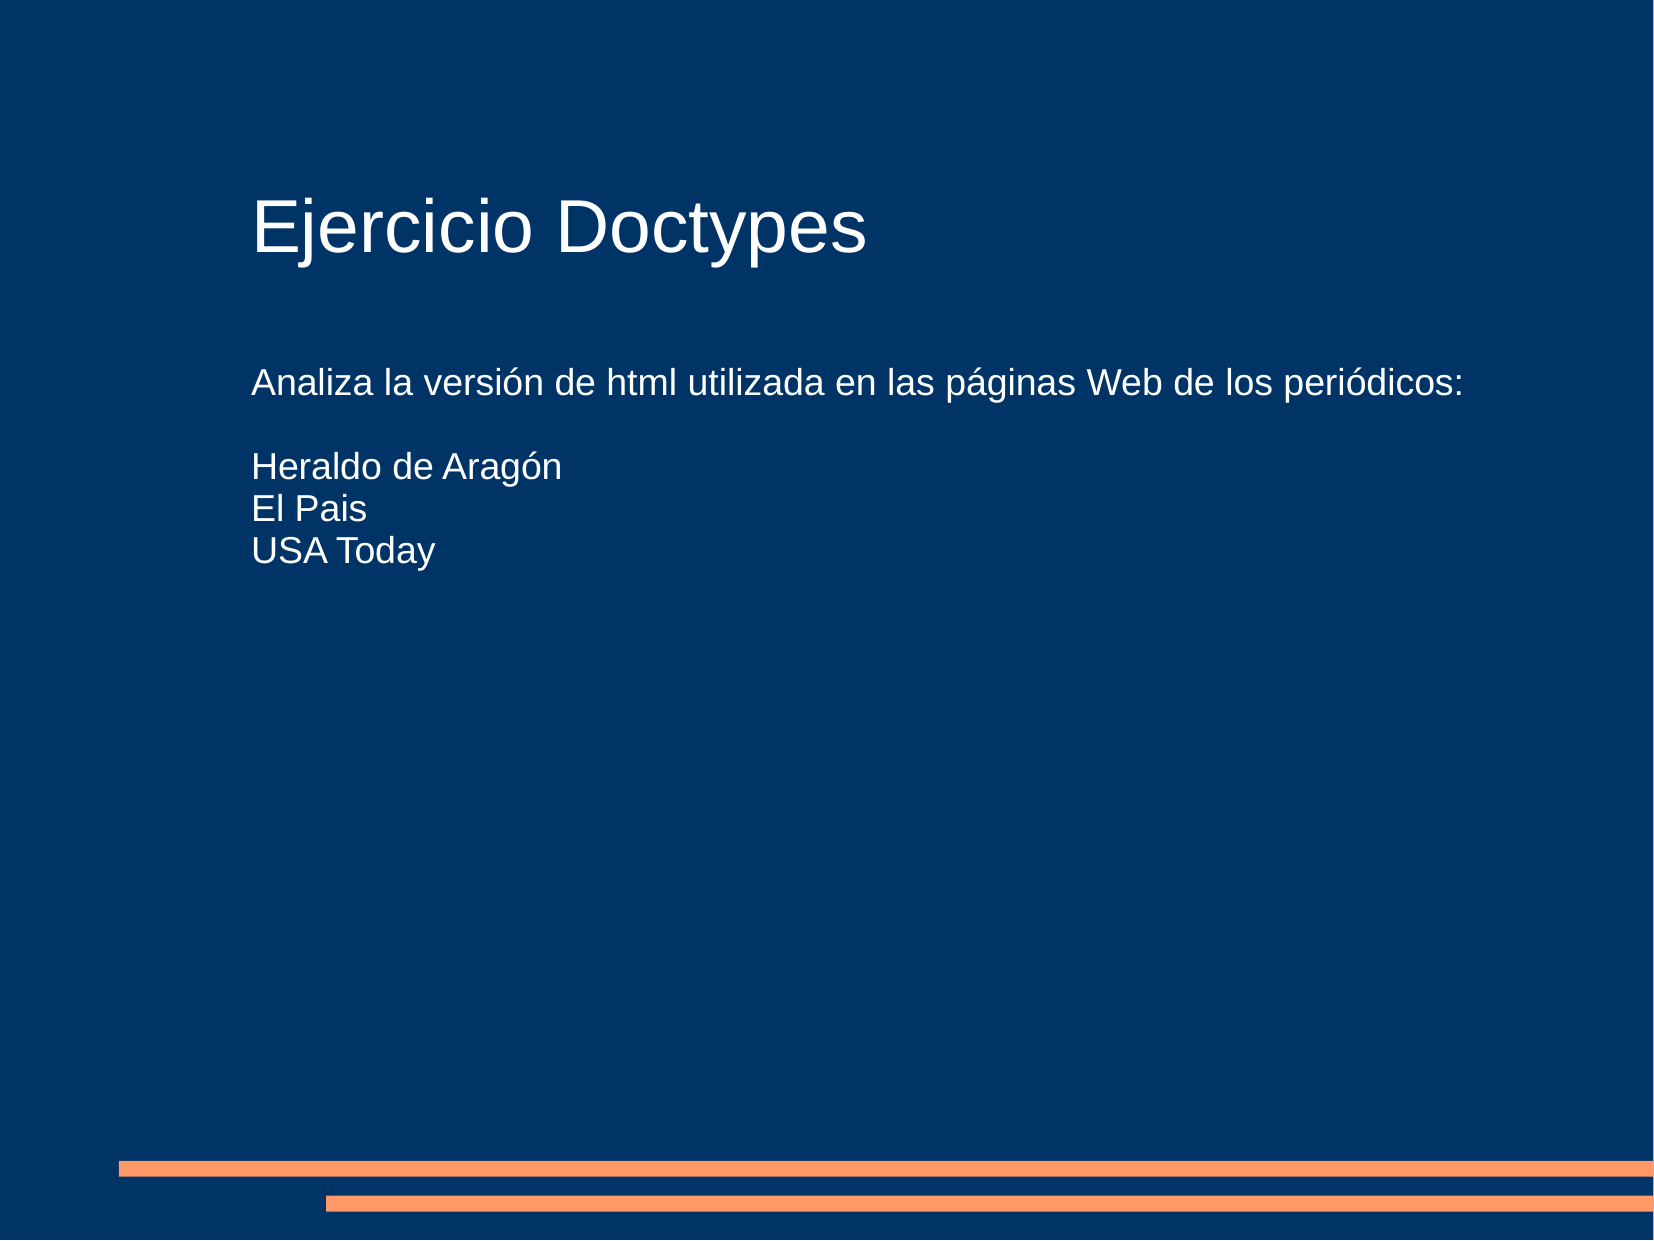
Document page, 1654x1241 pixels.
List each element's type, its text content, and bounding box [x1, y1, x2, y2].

text_box Analiza la versión de html utilizada en las páginas Web de los periódicos: Heraldo de Aragón El Pais USA Today [236, 354, 1627, 748]
text_box Ejercicio Doctypes [236, 177, 1359, 276]
